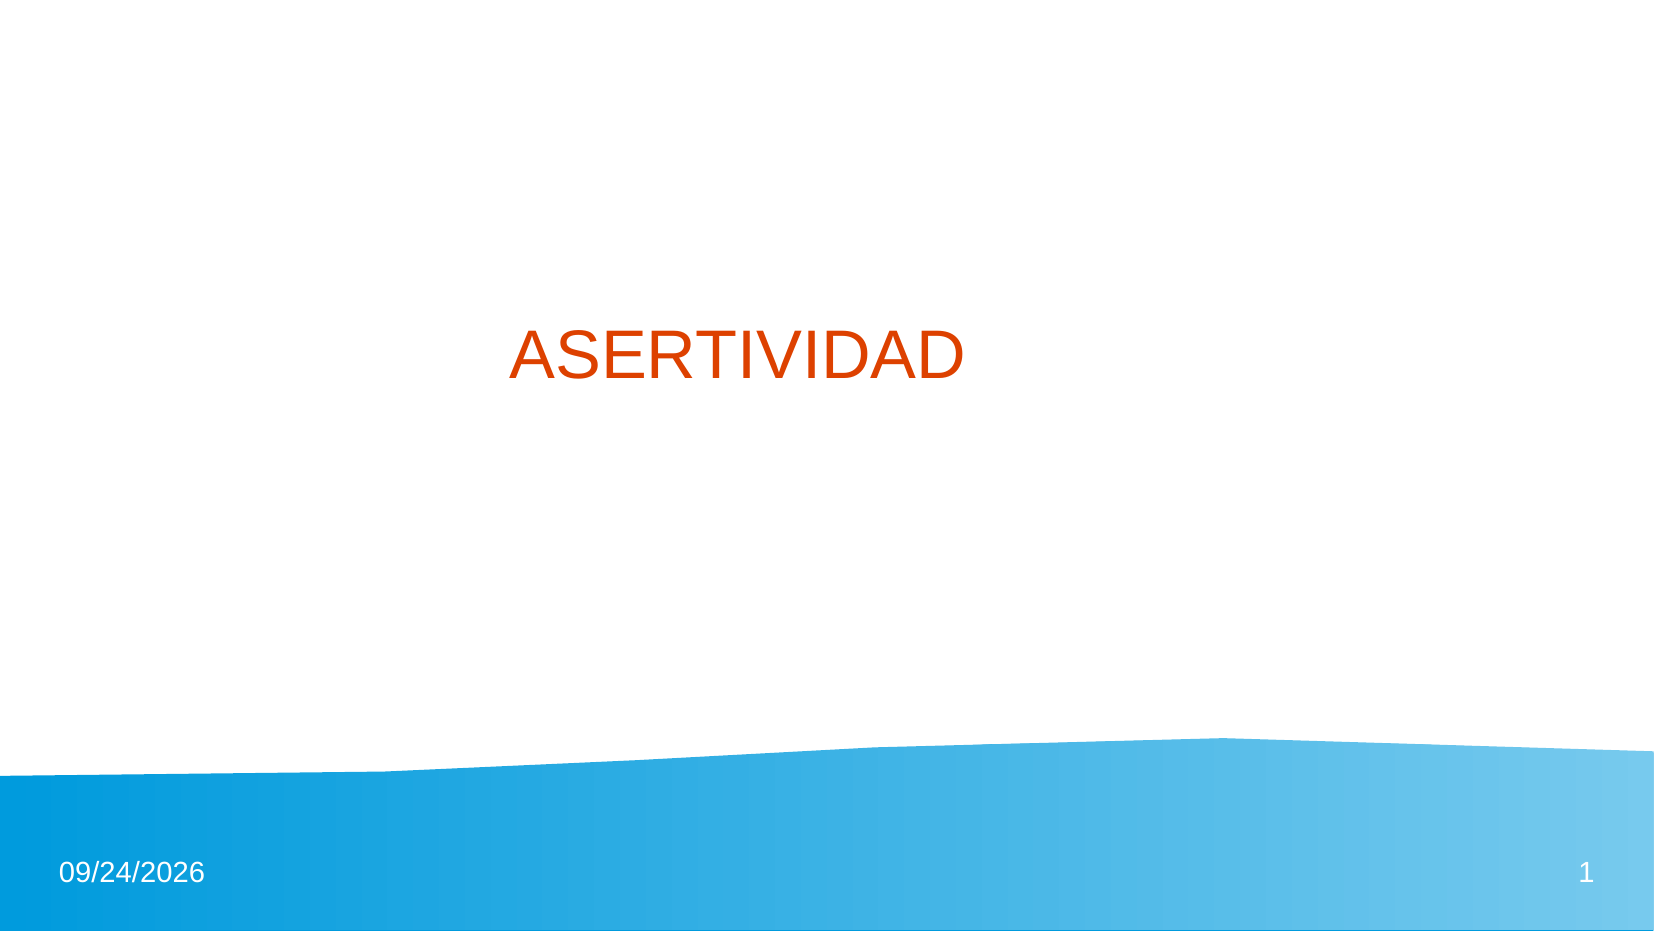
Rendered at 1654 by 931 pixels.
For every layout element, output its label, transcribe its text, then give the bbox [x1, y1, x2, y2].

title ASERTIVIDAD [0, 265, 1477, 443]
